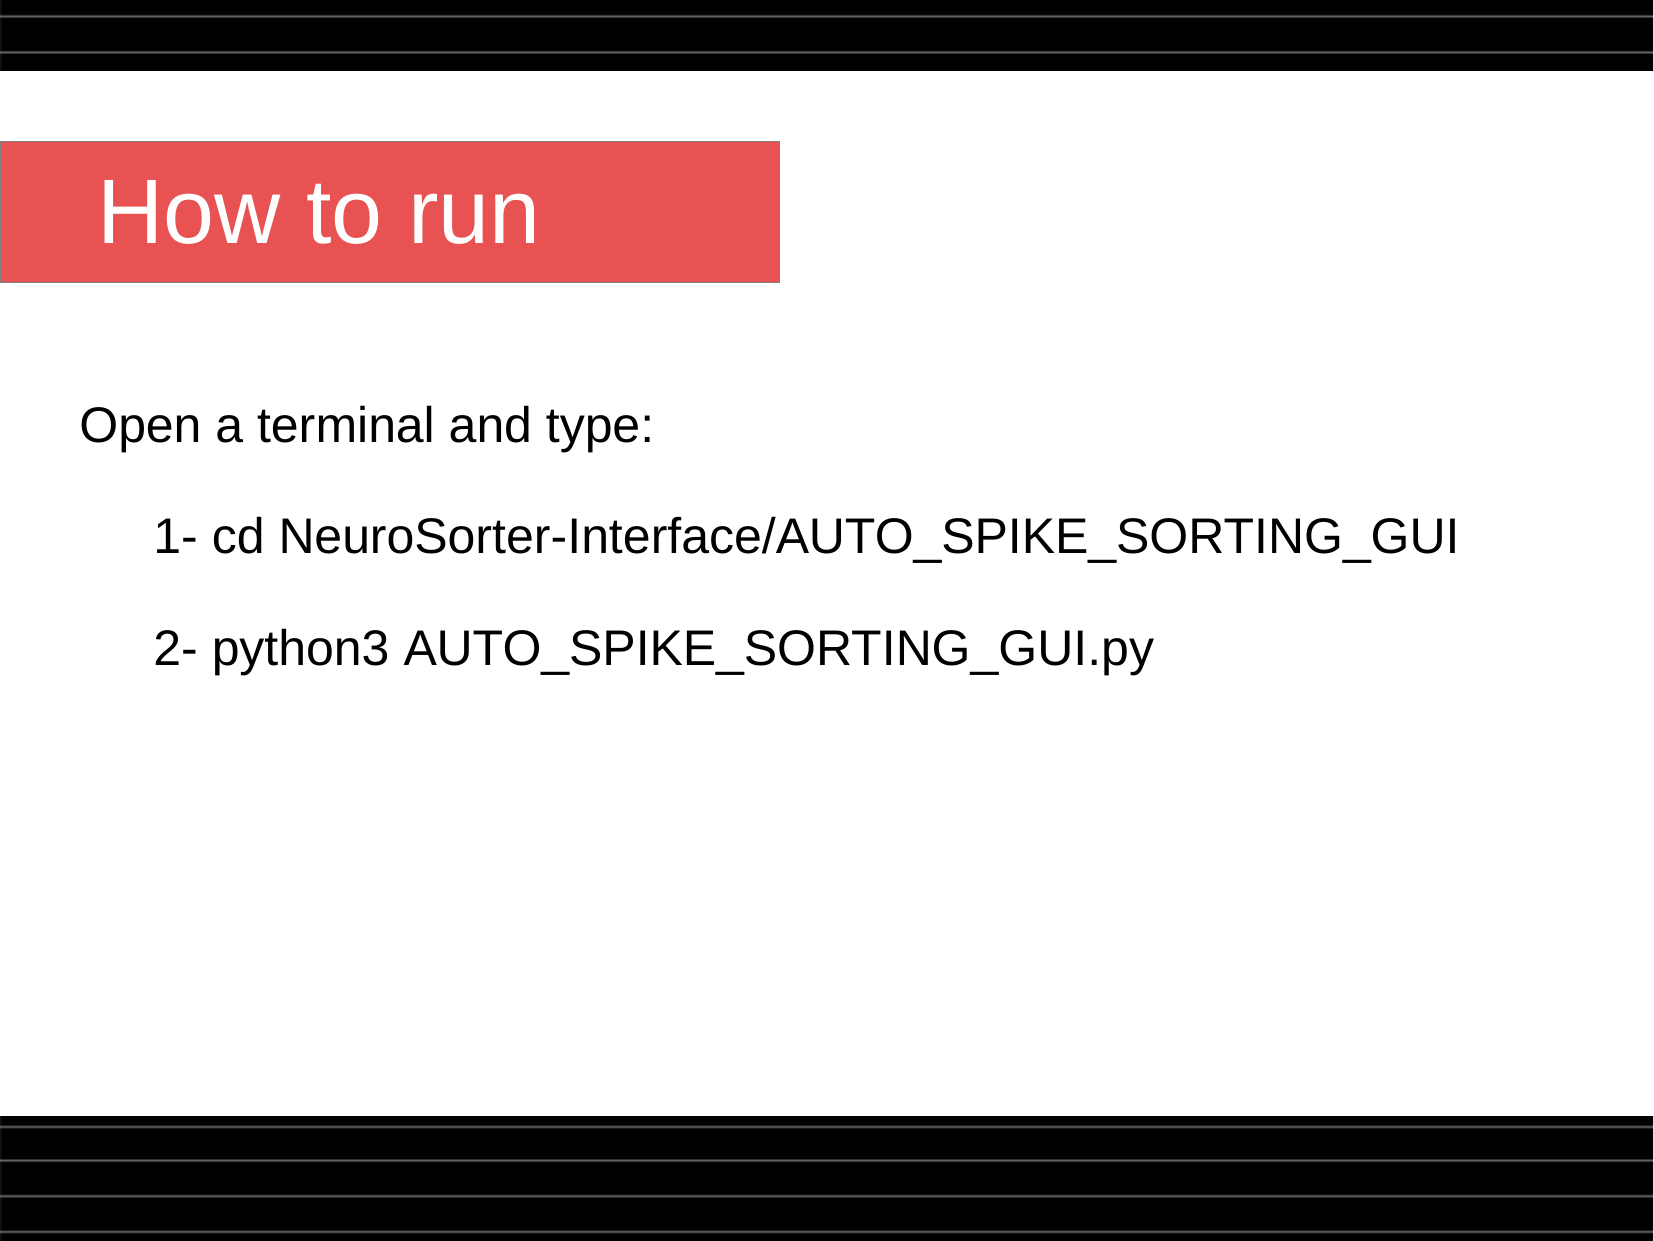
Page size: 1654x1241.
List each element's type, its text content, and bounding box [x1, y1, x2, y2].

picture [0, 1116, 1654, 1241]
picture [0, 0, 1654, 71]
text_box How to run [82, 153, 721, 271]
text_box [0, 141, 780, 283]
text_box Open a terminal and type: 1- cd NeuroSorter-Interface/AUTO_SPIKE_SORTING_GUI 2- python3 AUTO_SPIKE_SORTING_GUI.py [64, 389, 1589, 851]
